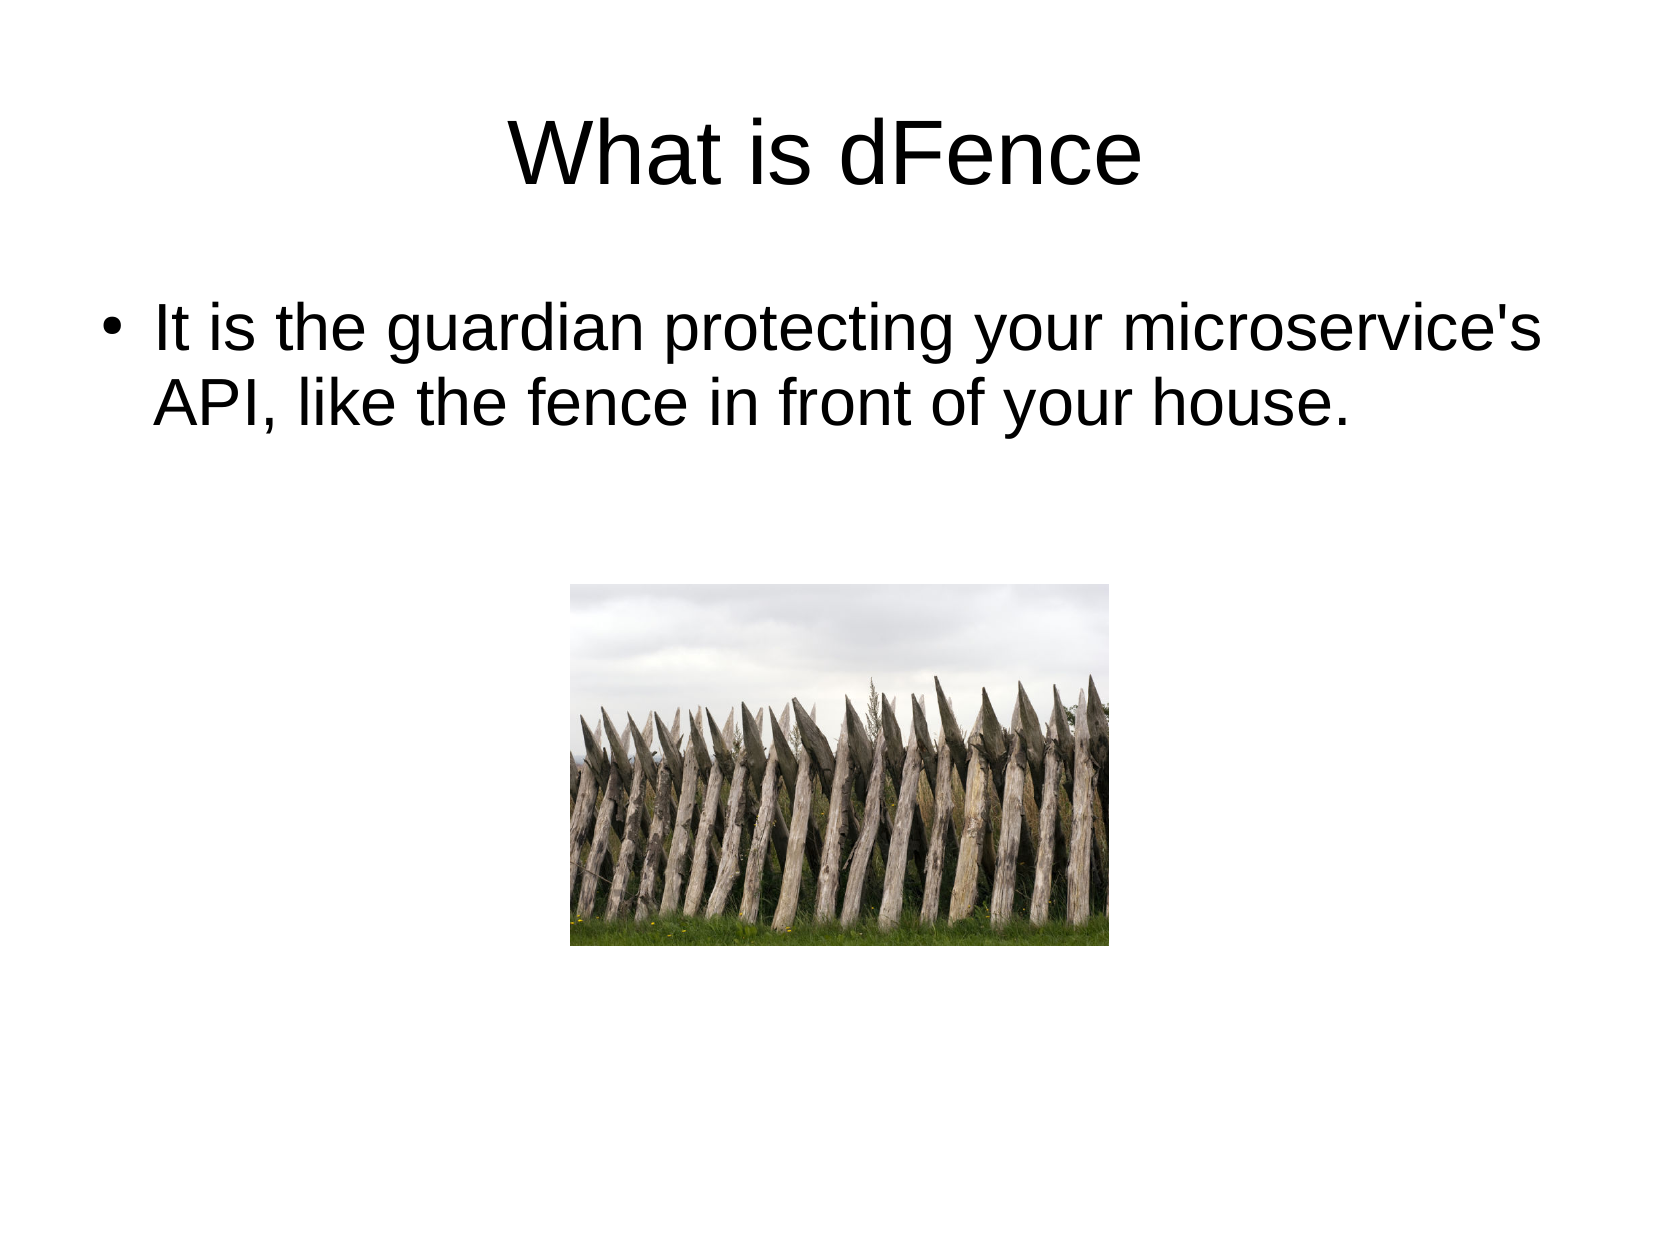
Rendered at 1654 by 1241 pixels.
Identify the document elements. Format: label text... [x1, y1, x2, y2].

picture [570, 584, 1109, 946]
list It is the guardian protecting your microservice's API, like the fence in front of your house. [82, 290, 1571, 1010]
title What is dFence [82, 49, 1571, 257]
